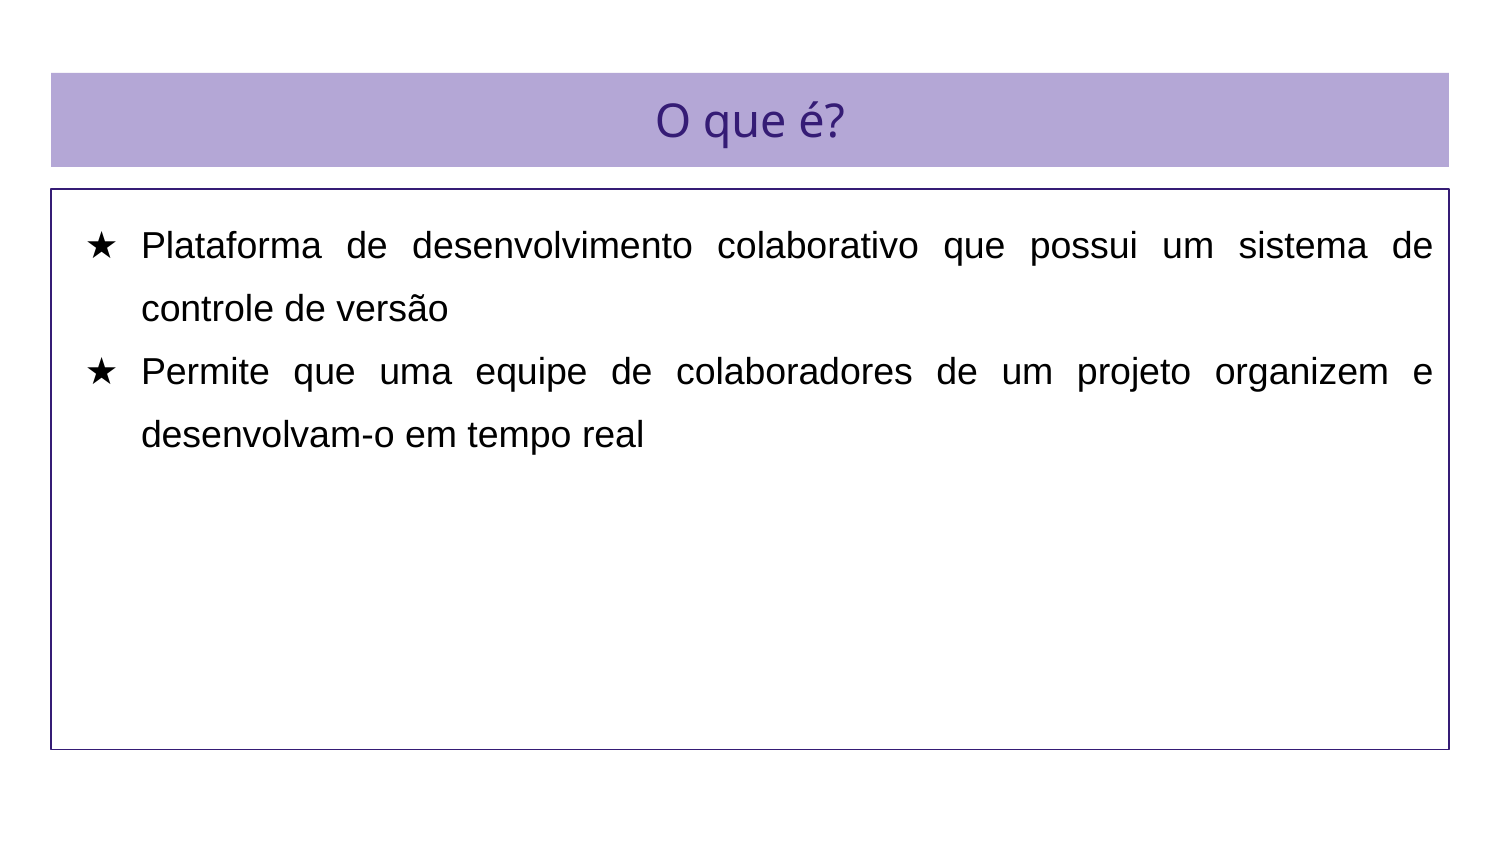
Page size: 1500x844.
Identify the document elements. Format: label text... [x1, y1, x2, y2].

list Plataforma de desenvolvimento colaborativo que possui um sistema de controle de versão Permite que uma equipe de colaboradores de um projeto organizem e desenvolvam-o em tempo real [51, 189, 1449, 750]
title O que é? [51, 72, 1449, 167]
